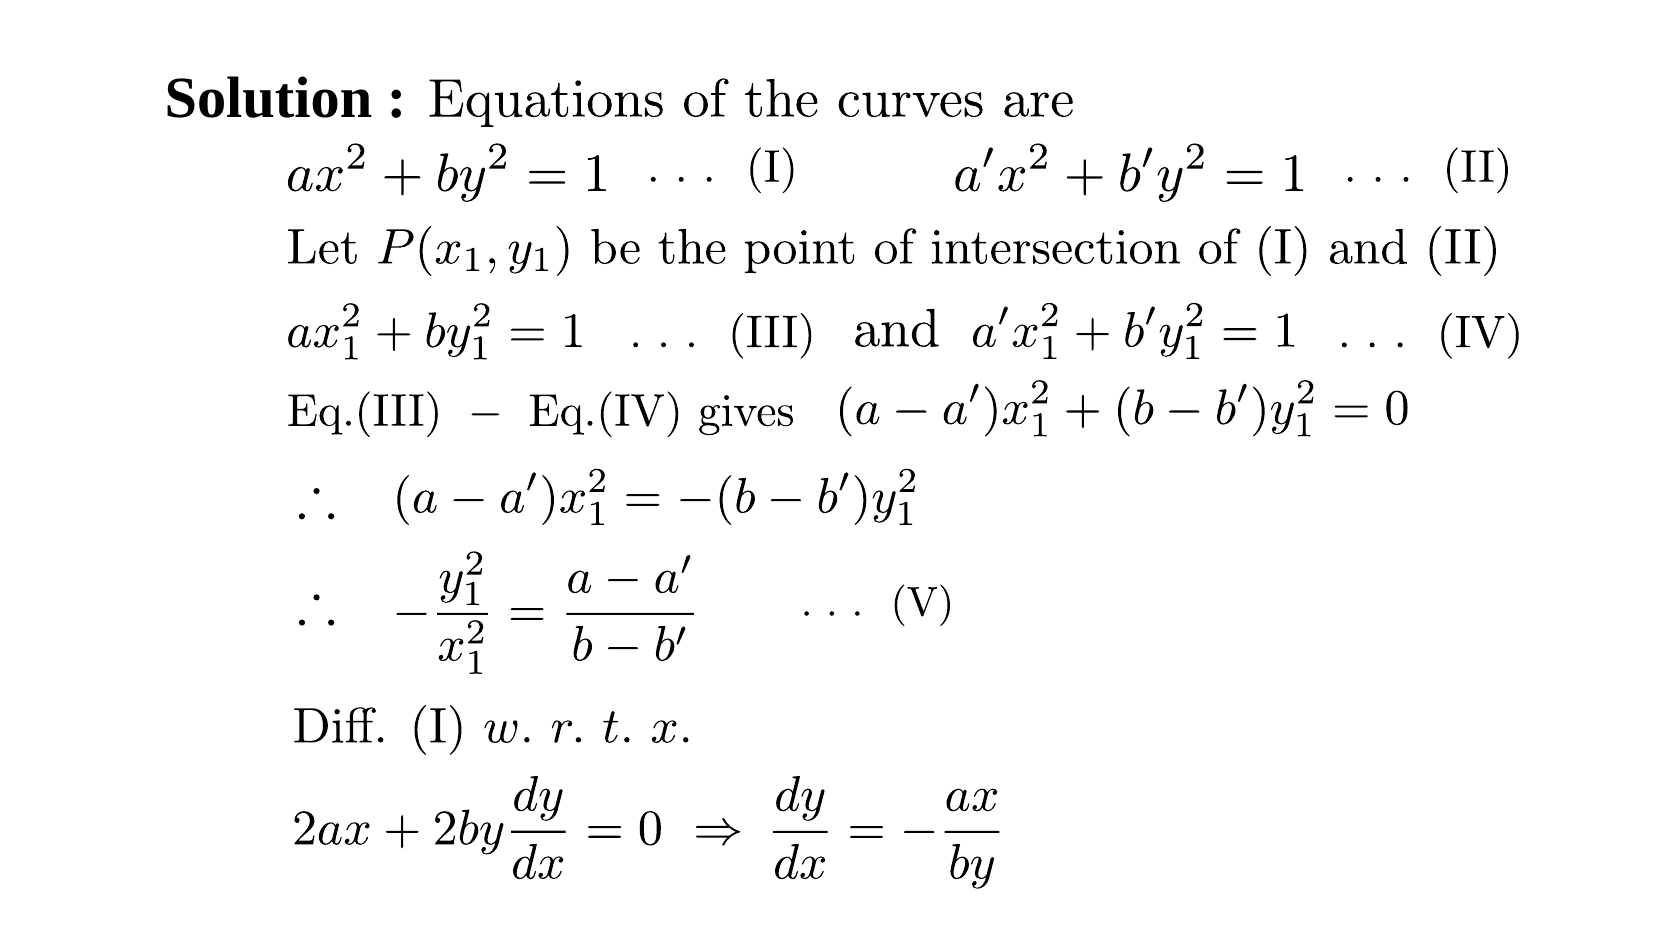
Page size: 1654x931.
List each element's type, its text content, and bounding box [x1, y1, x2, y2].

text_box [298, 487, 335, 520]
text_box [1340, 312, 1519, 359]
text_box [394, 551, 694, 674]
title Solution : [47, 37, 1619, 898]
text_box [429, 78, 1073, 127]
text_box [298, 594, 335, 626]
text_box [972, 302, 1295, 359]
text_box [802, 584, 950, 627]
text_box [649, 147, 794, 194]
text_box [837, 380, 1408, 437]
text_box [394, 468, 916, 526]
text_box [288, 303, 582, 360]
text_box [288, 226, 1496, 276]
text_box [294, 705, 689, 755]
text_box [631, 312, 812, 359]
text_box [772, 776, 1000, 889]
text_box [287, 143, 606, 202]
text_box [1346, 147, 1508, 194]
text_box [855, 308, 939, 347]
text_box [294, 775, 741, 880]
text_box [955, 143, 1304, 202]
text_box [288, 391, 794, 438]
